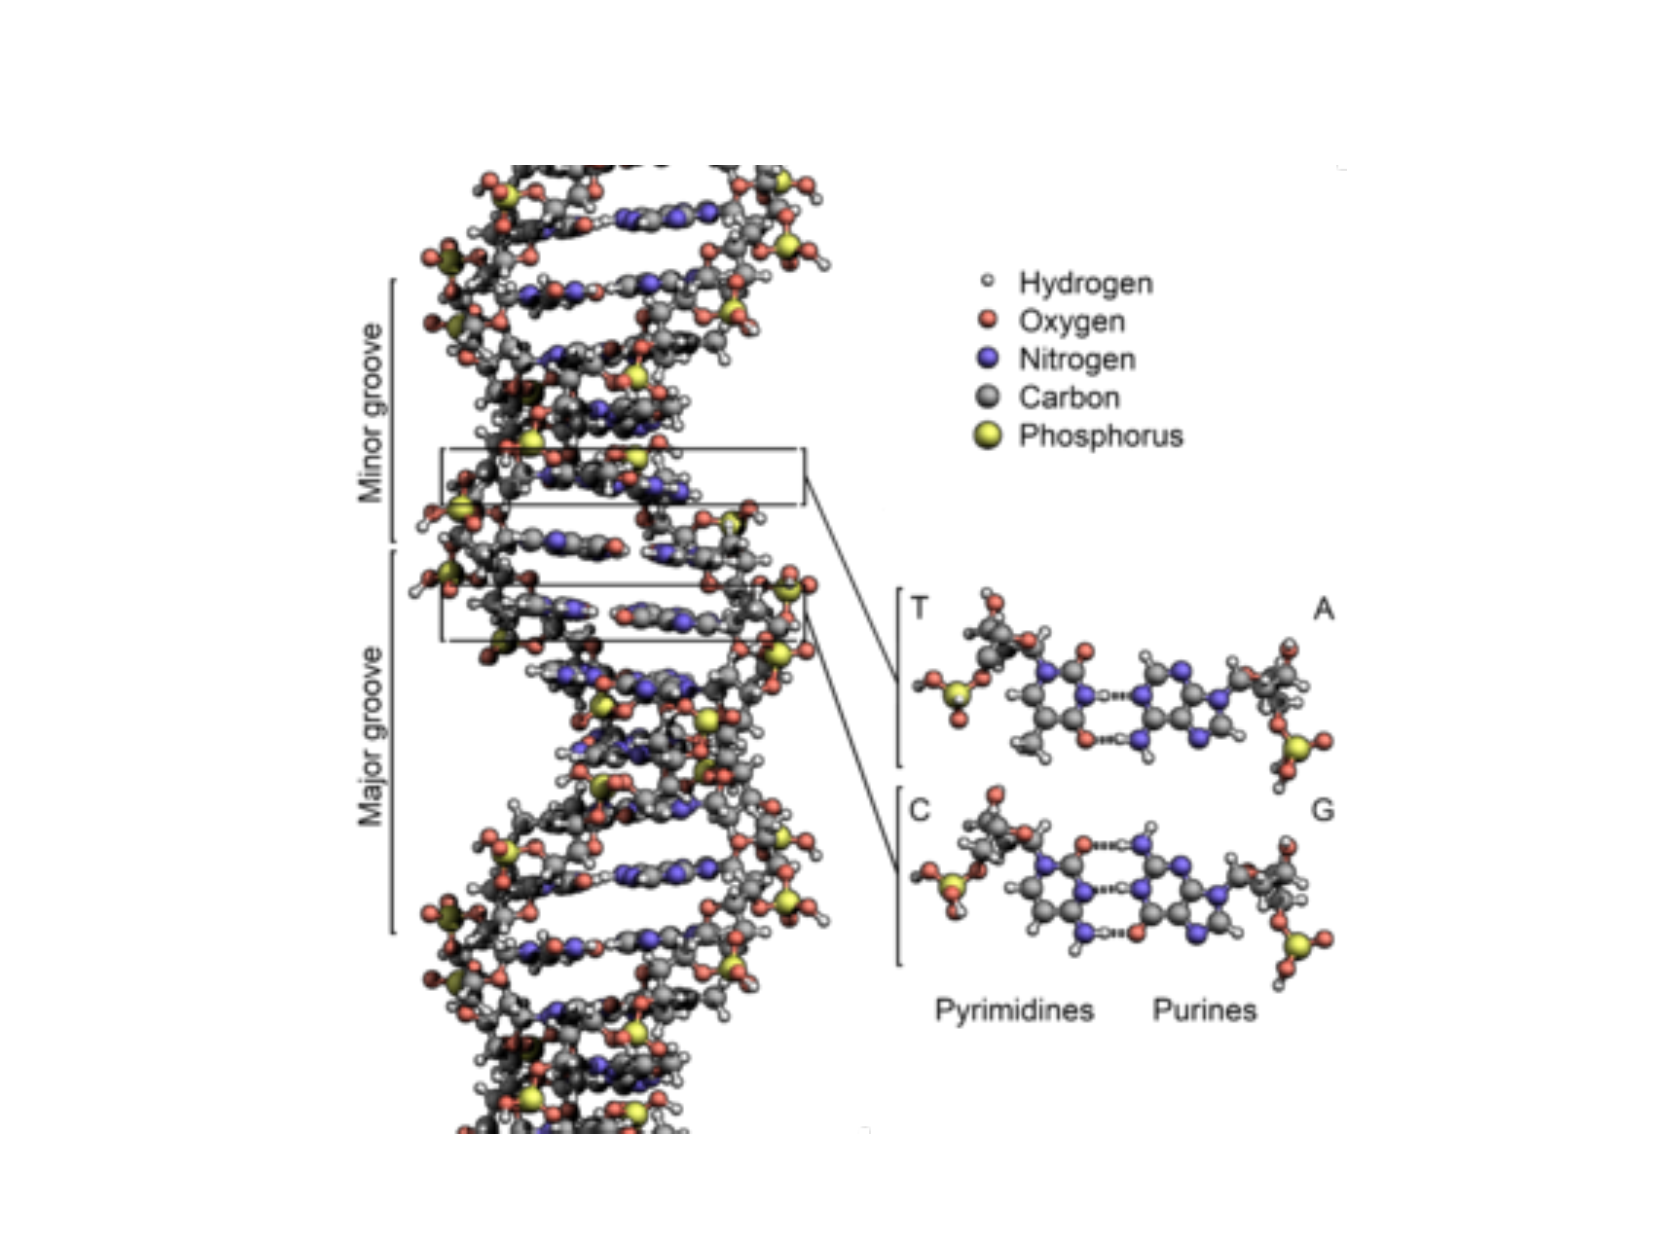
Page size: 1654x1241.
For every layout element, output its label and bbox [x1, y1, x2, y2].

picture [354, 165, 1347, 1134]
